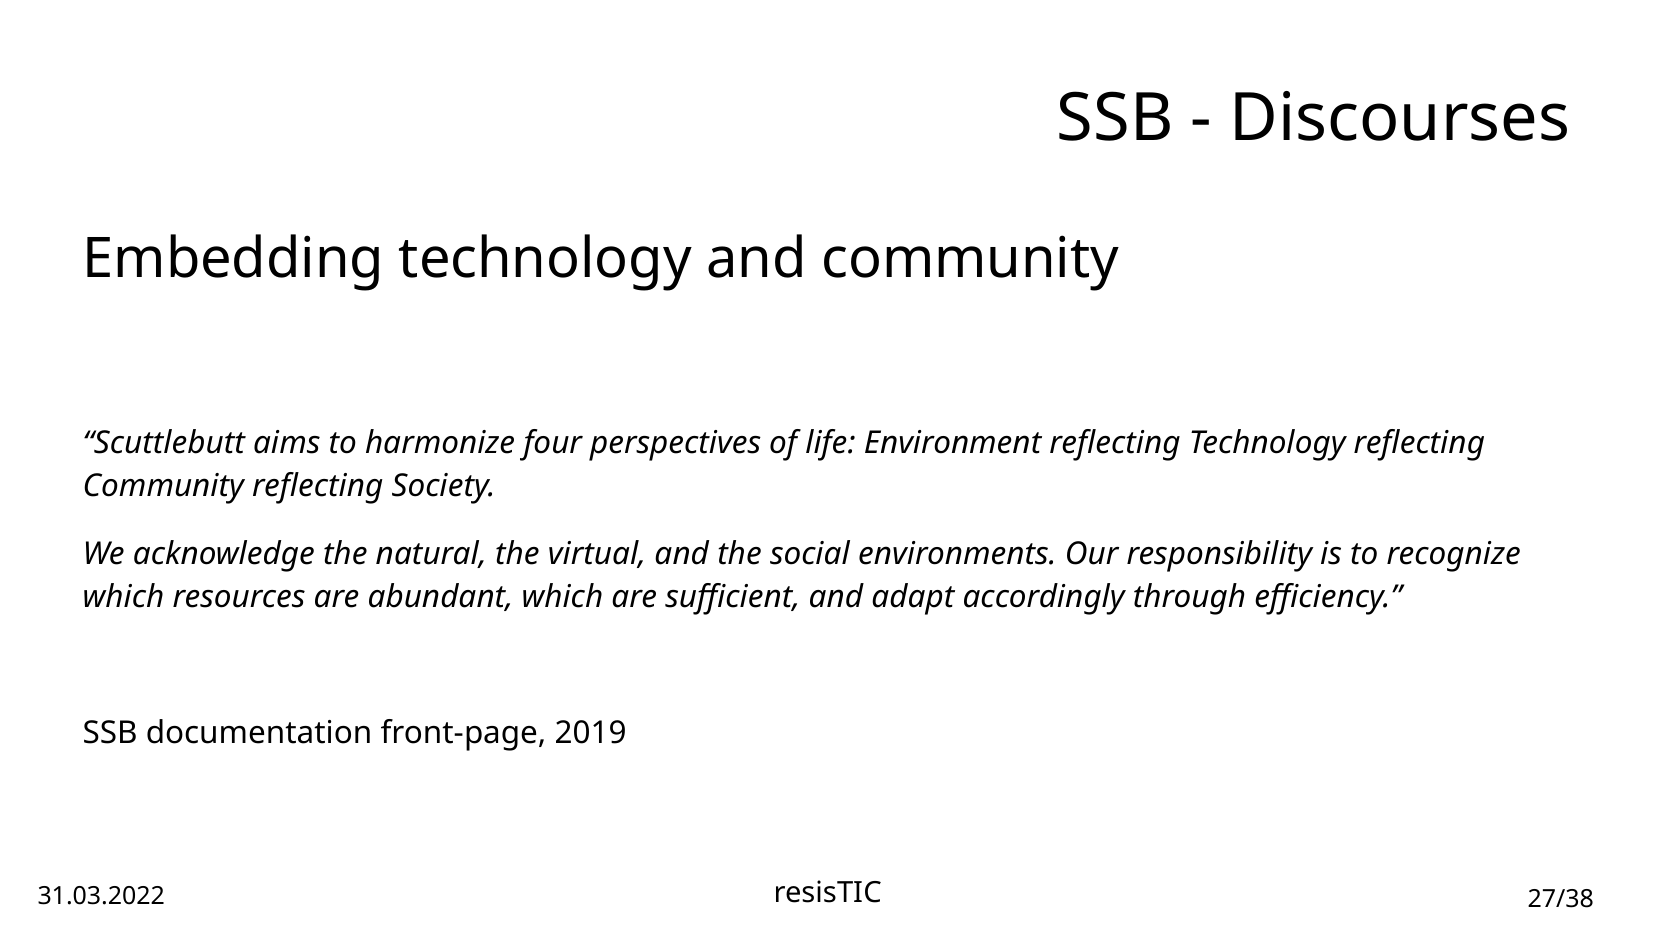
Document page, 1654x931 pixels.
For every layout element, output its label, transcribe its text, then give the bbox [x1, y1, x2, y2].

title SSB - Discourses [82, 37, 1571, 193]
text_box 27/38 [1383, 873, 1609, 919]
list Embedding technology and community “Scuttlebutt aims to harmonize four perspectives of life: Environment reflecting Technology reflecting Community reflecting Society. We acknowledge the natural, the virtual, and the social environments. Our responsibility is to recognize which resources are abundant, which are sufficient, and adapt accordingly through efficiency.” SSB documentation front-page, 2019 [82, 217, 1571, 758]
